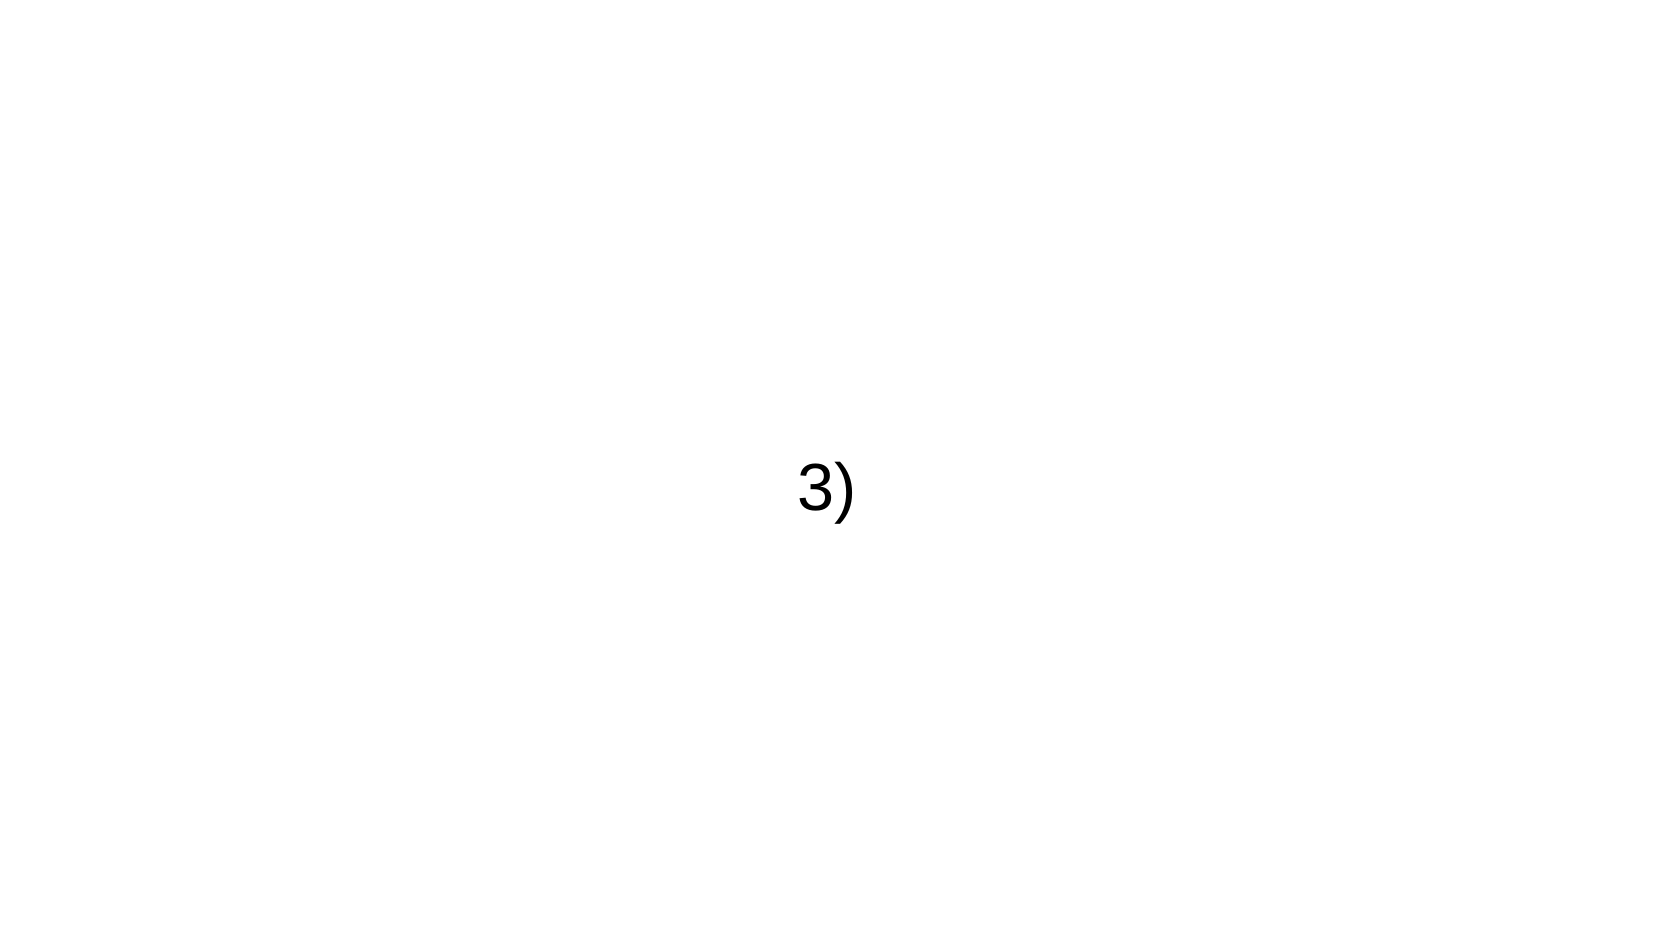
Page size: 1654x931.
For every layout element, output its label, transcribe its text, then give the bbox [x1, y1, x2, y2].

text_box 3) [82, 217, 1572, 758]
